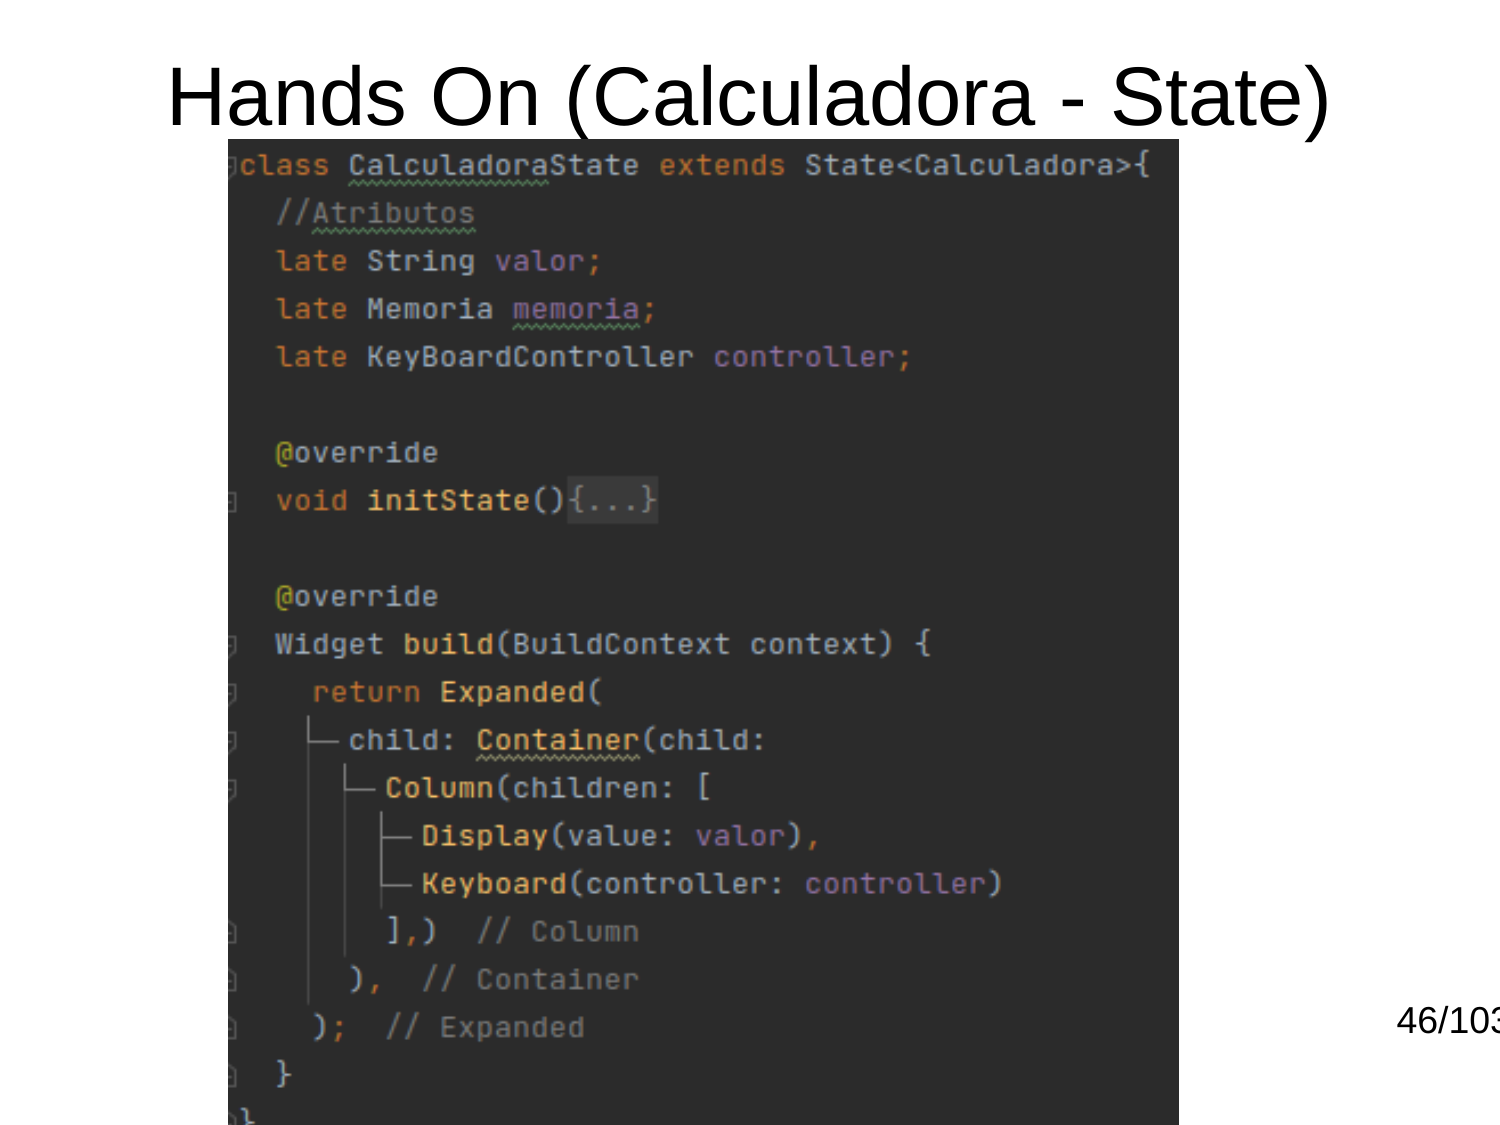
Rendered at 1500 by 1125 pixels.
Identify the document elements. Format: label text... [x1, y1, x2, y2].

text_box Hands On (Calculadora - State) [74, 0, 1425, 217]
picture [228, 139, 1179, 1125]
